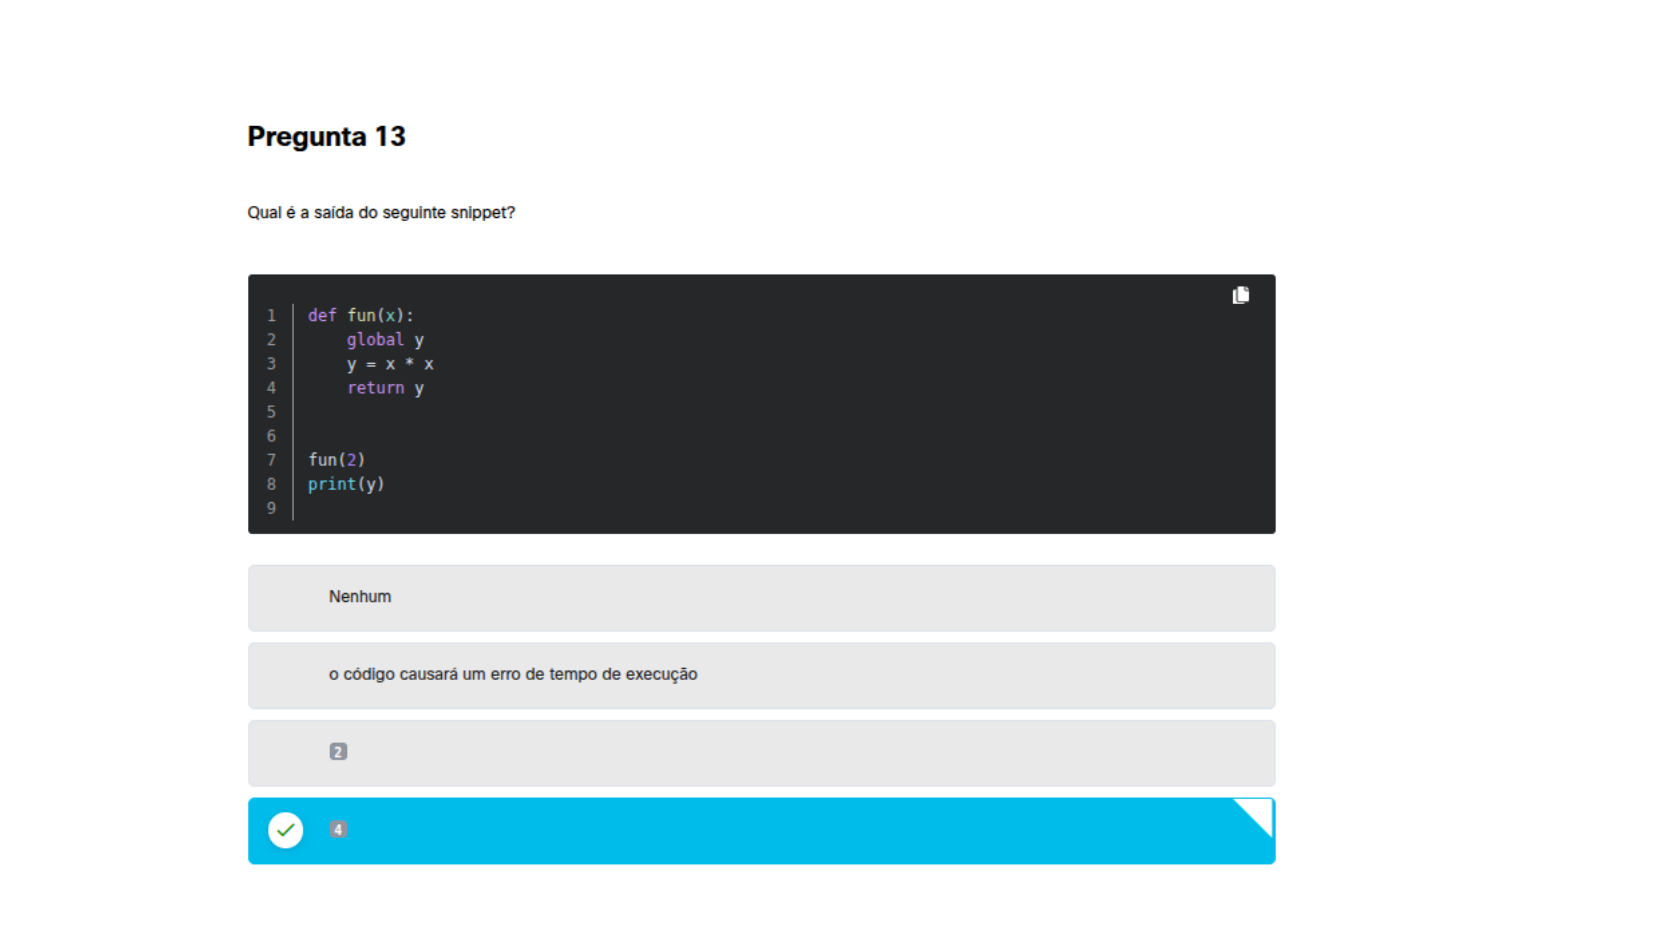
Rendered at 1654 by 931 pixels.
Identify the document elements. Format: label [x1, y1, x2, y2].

picture [235, 118, 1300, 882]
